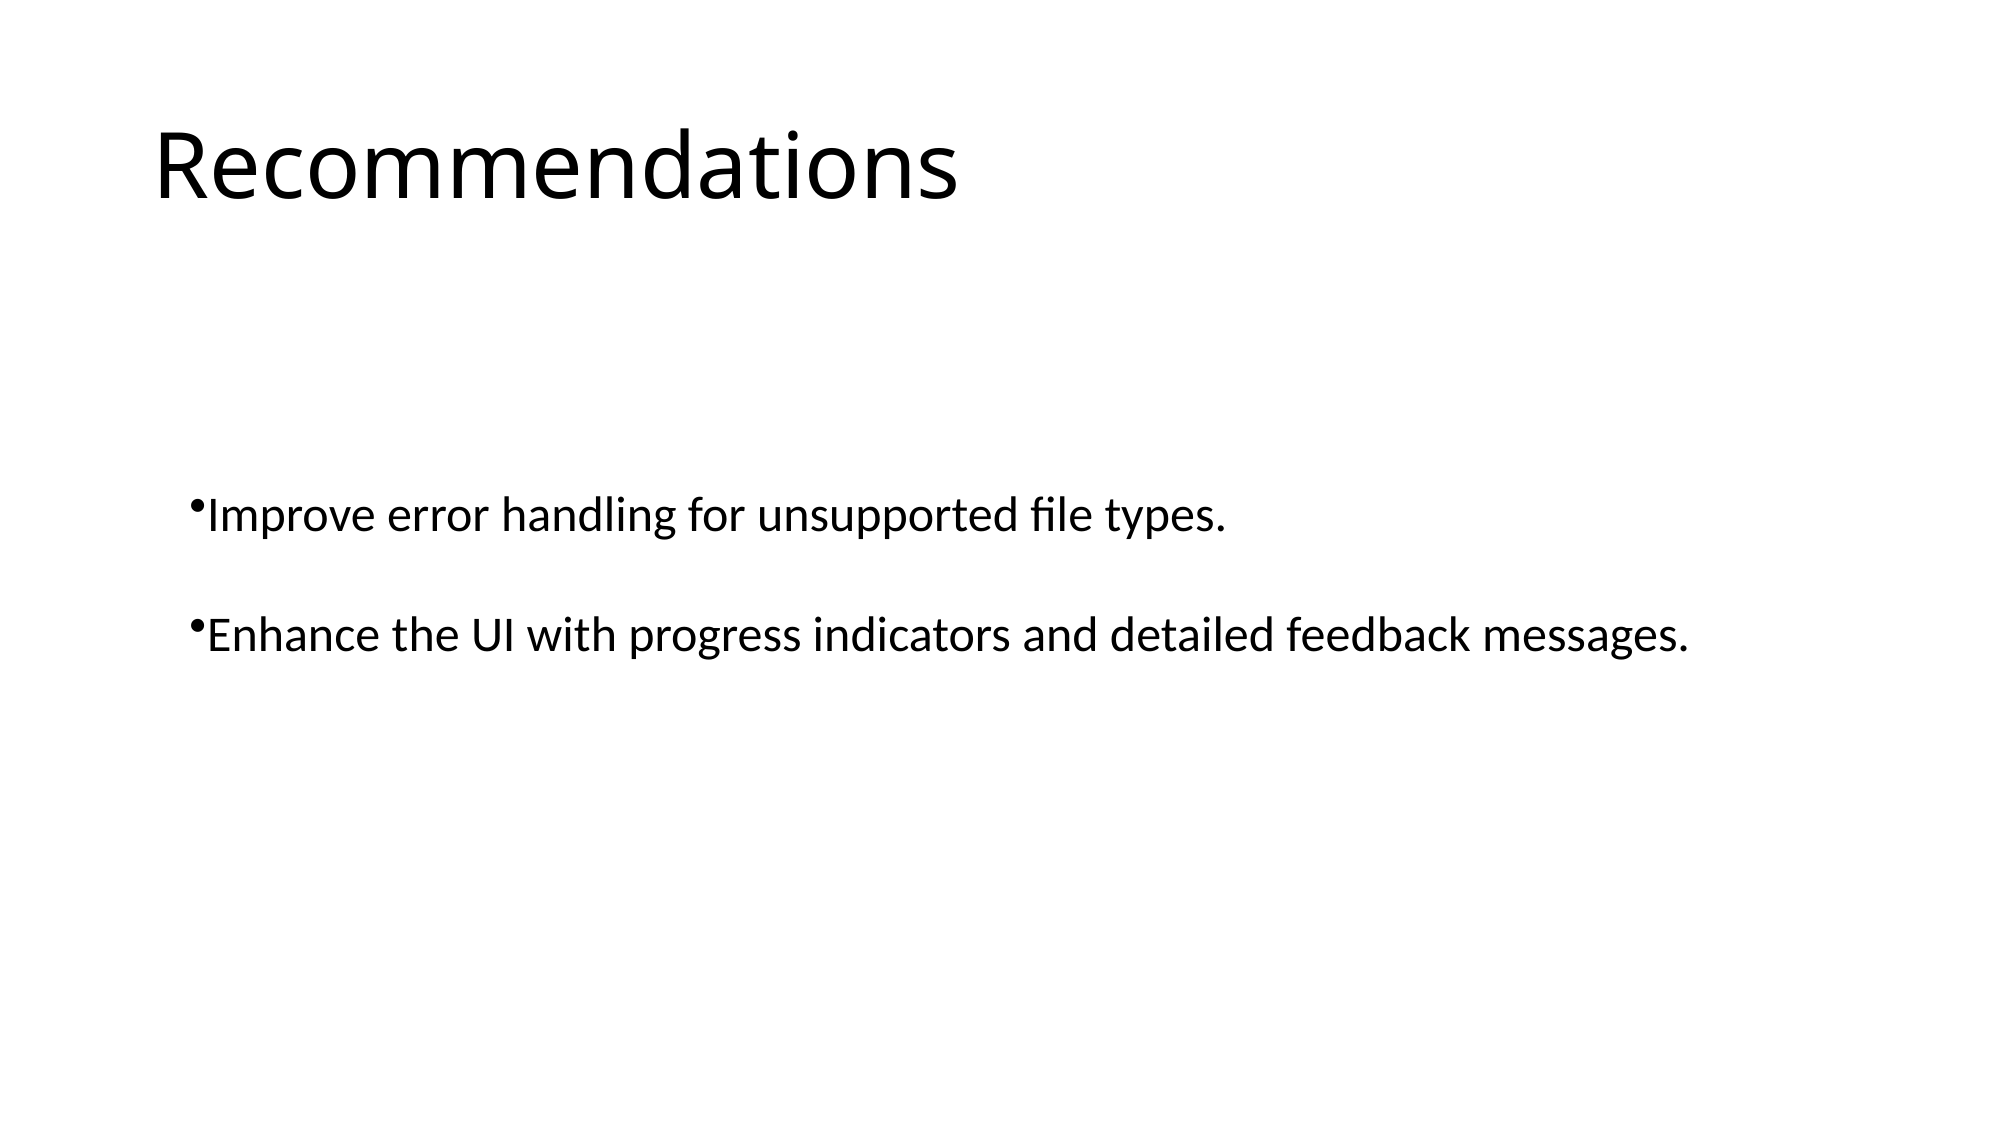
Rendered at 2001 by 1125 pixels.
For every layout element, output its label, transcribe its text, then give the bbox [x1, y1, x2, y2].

list Improve error handling for unsupported file types. Enhance the UI with progress indicators and detailed feedback messages. [174, 185, 1952, 838]
title Recommendations [137, 59, 1863, 278]
